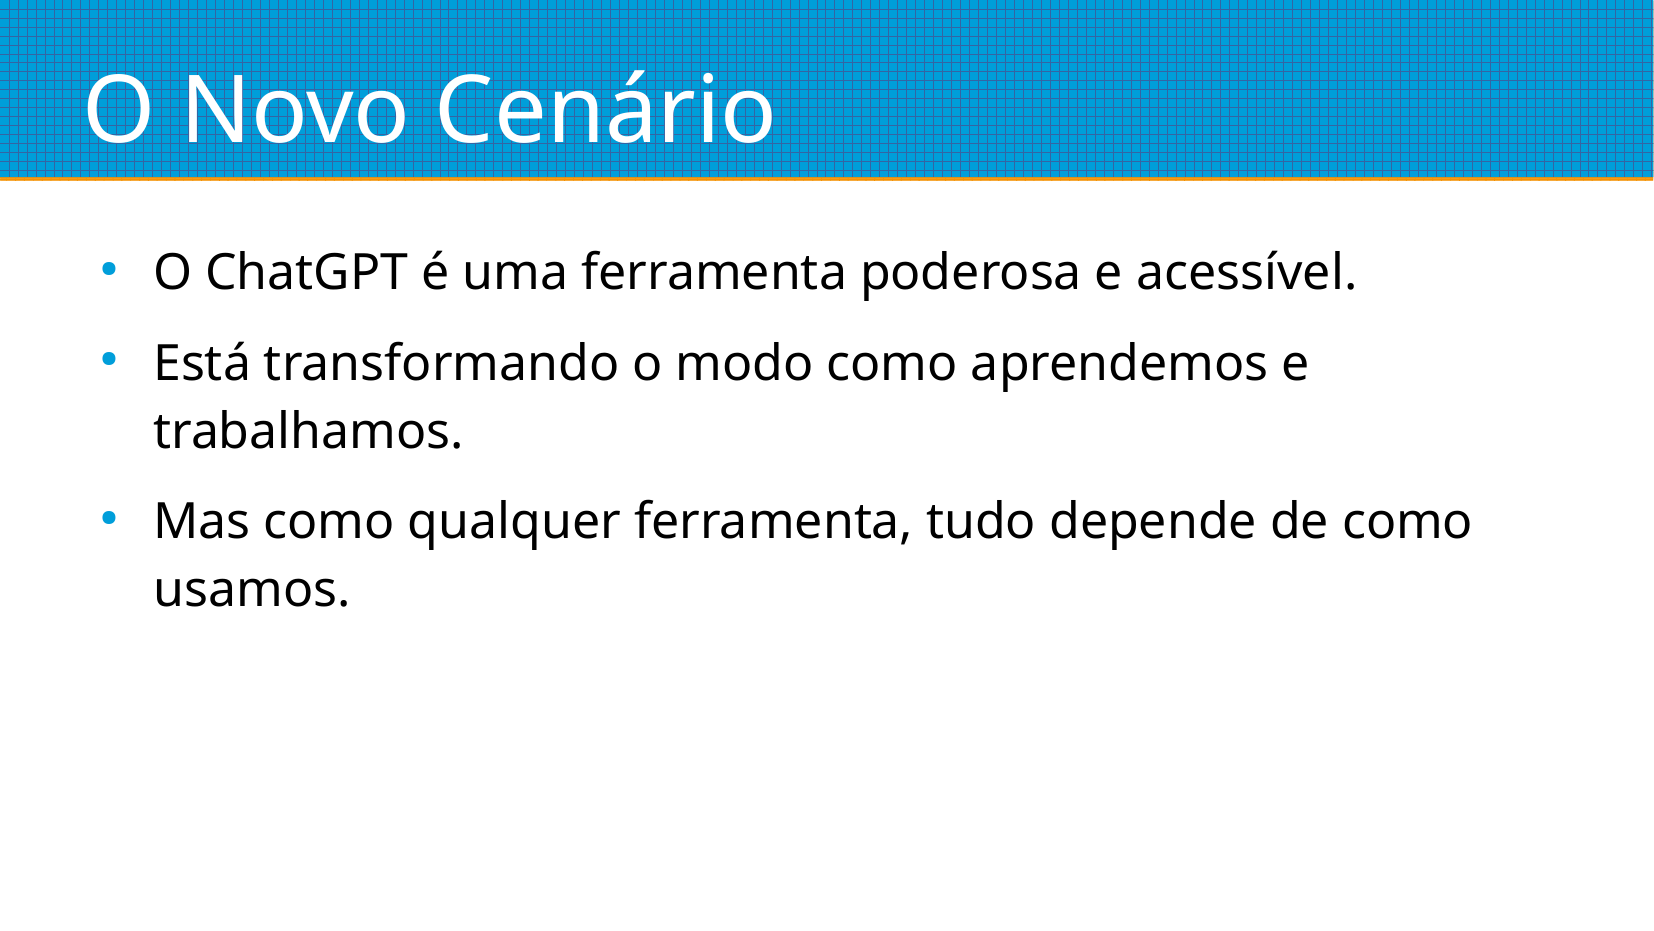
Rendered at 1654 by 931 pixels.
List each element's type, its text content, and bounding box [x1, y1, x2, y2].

list O ChatGPT é uma ferramenta poderosa e acessível. Está transformando o modo como aprendemos e trabalhamos. Mas como qualquer ferramenta, tudo depende de como usamos. [82, 236, 1563, 811]
title O Novo Cenário [82, 14, 1571, 171]
